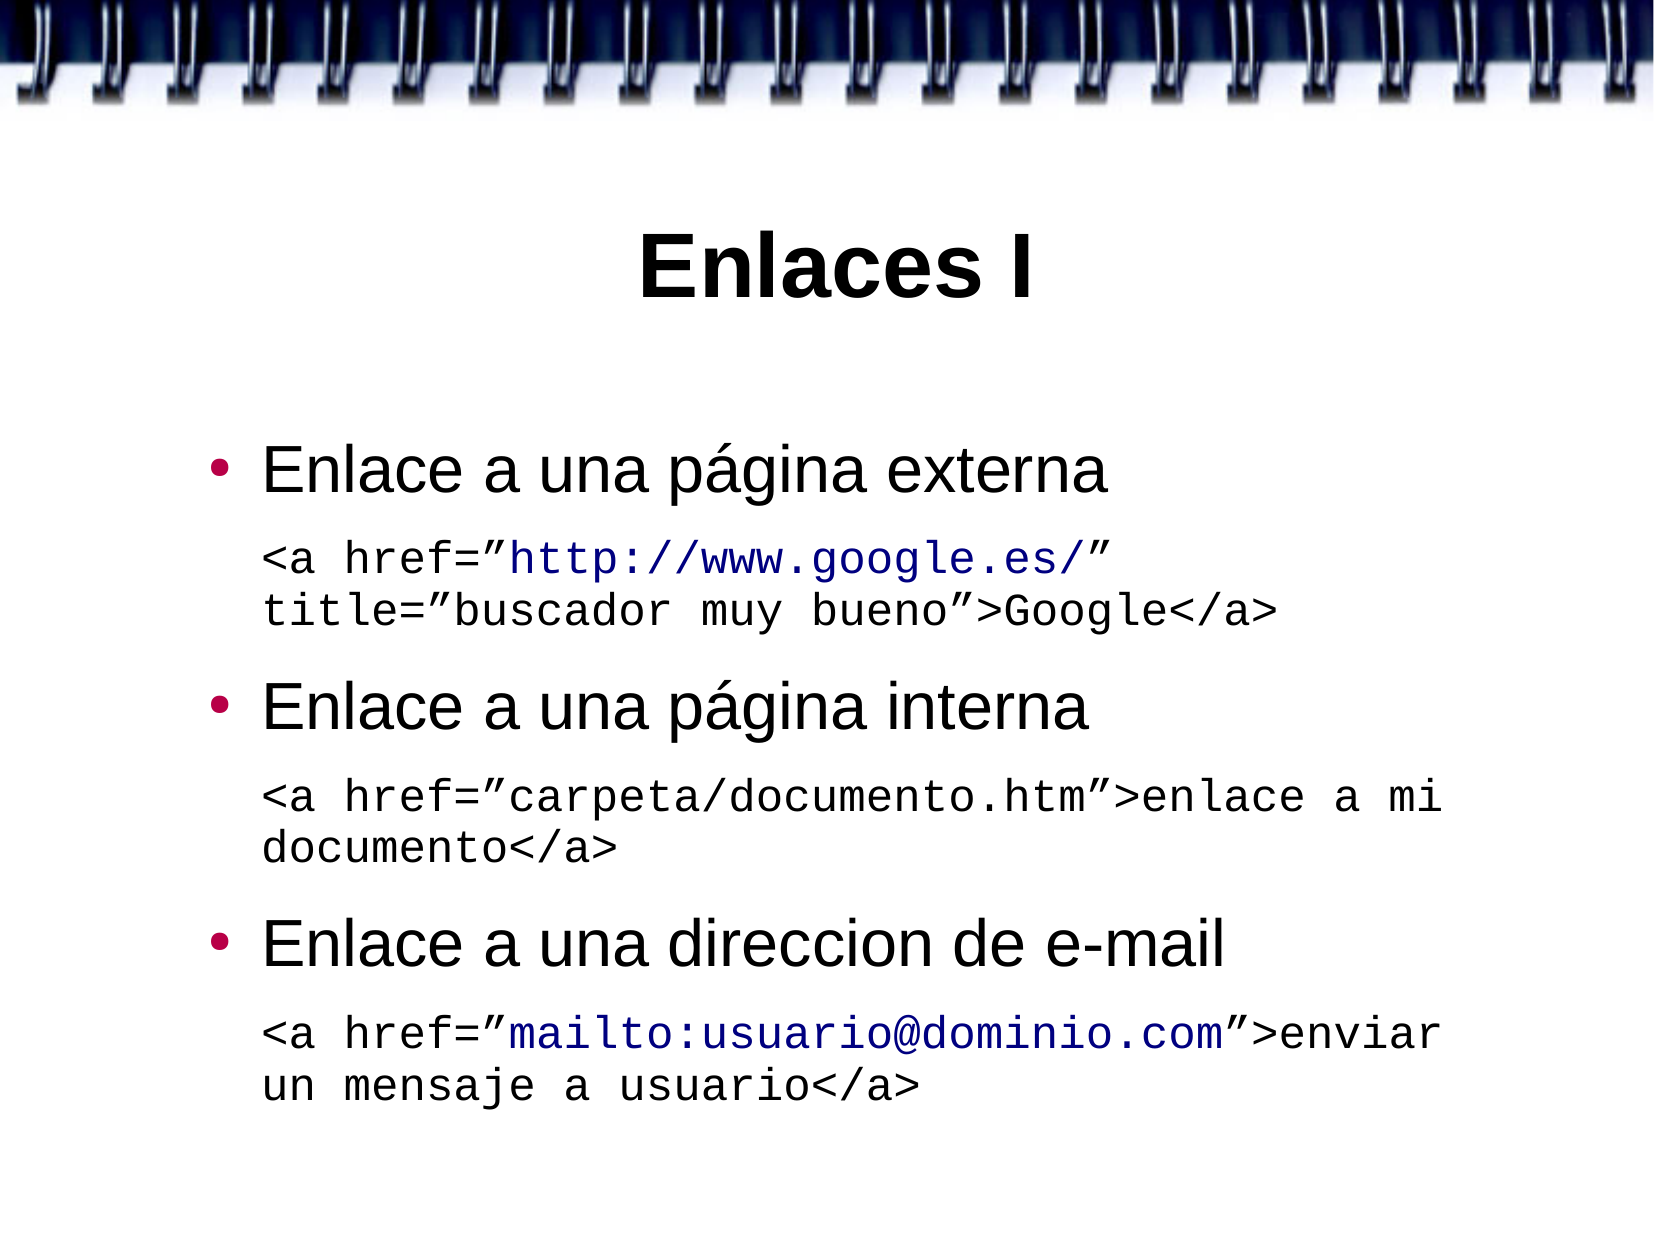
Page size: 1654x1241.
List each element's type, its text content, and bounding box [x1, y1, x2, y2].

title Enlaces I [139, 169, 1535, 362]
list Enlace a una página externa <a href=”http://www.google.es/” title=”buscador muy bueno”>Google</a> Enlace a una página interna <a href=”carpeta/documento.htm”>enlace a mi documento</a> Enlace a una direccion de e-mail <a href=”mailto:usuario@dominio.com”>enviar un mensaje a usuario</a> [190, 431, 1472, 1168]
picture [0, 0, 1654, 121]
